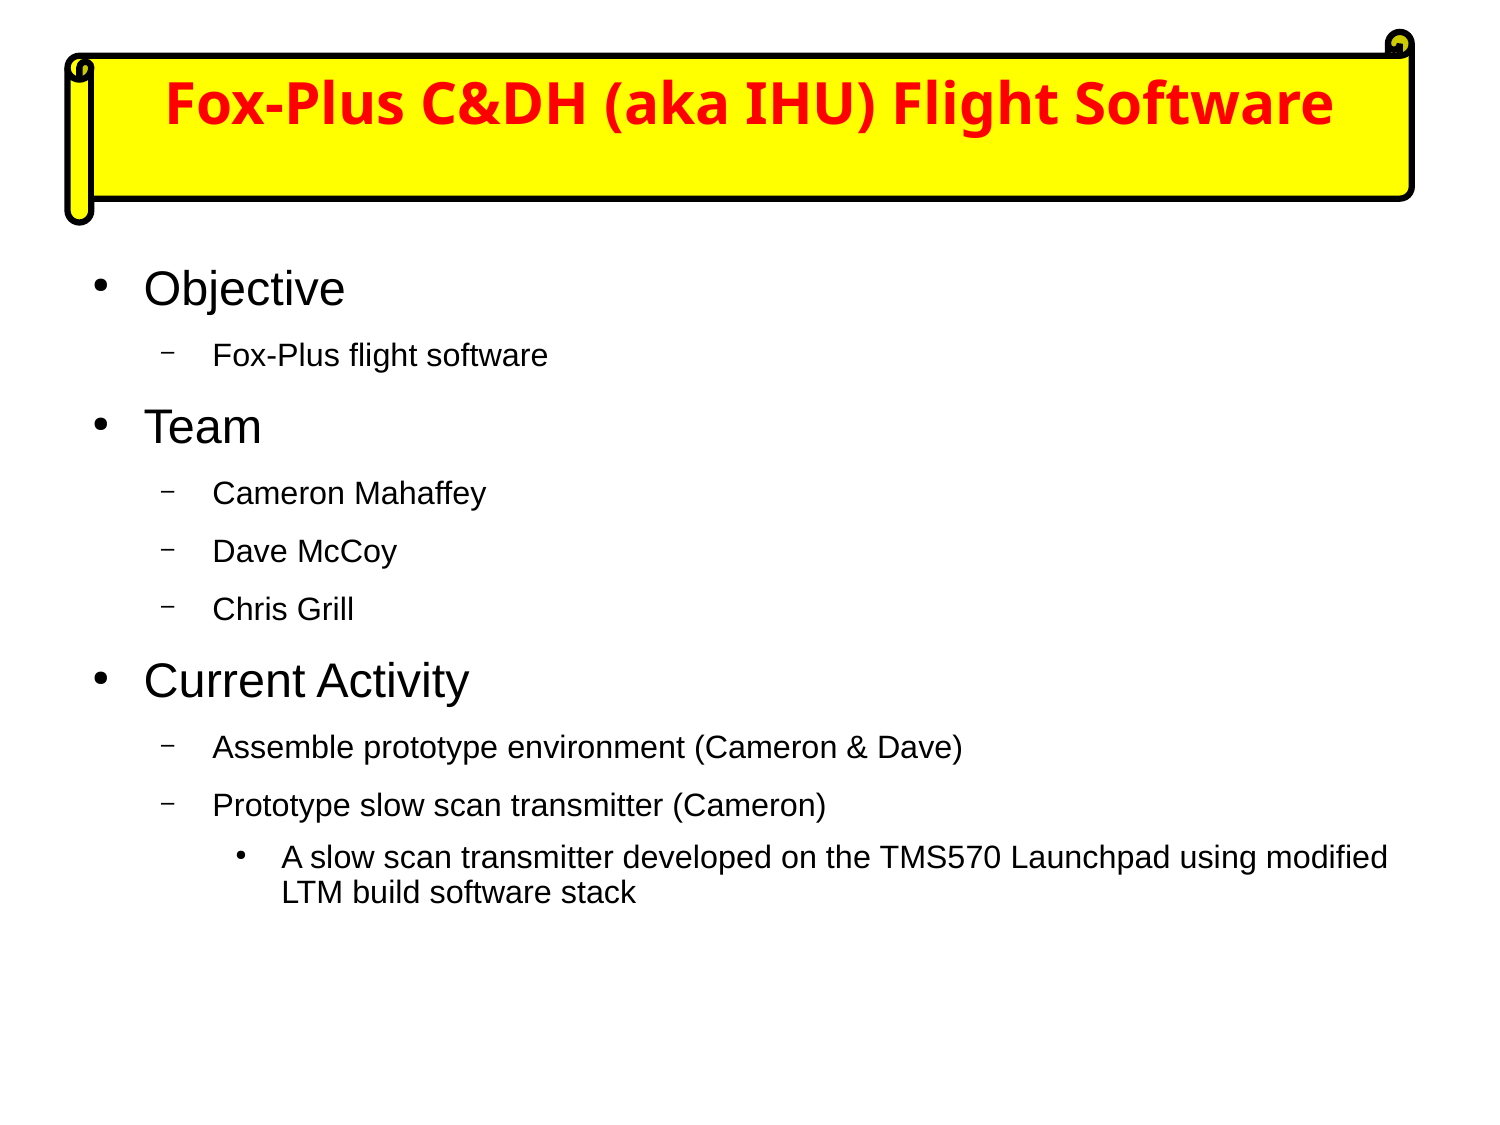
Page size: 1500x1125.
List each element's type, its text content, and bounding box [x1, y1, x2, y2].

text_box [72, 31, 1412, 58]
text_box Fox-Plus C&DH (aka IHU) Flight Software [0, 58, 1500, 144]
list Objective Fox-Plus flight software Team Cameron Mahaffey Dave McCoy Chris Grill Current Activity Assemble prototype environment (Cameron & Dave) Prototype slow scan transmitter (Cameron) A slow scan transmitter developed on the TMS570 Launchpad using modified LTM build software stack [75, 263, 1426, 916]
text_box [67, 144, 1412, 223]
